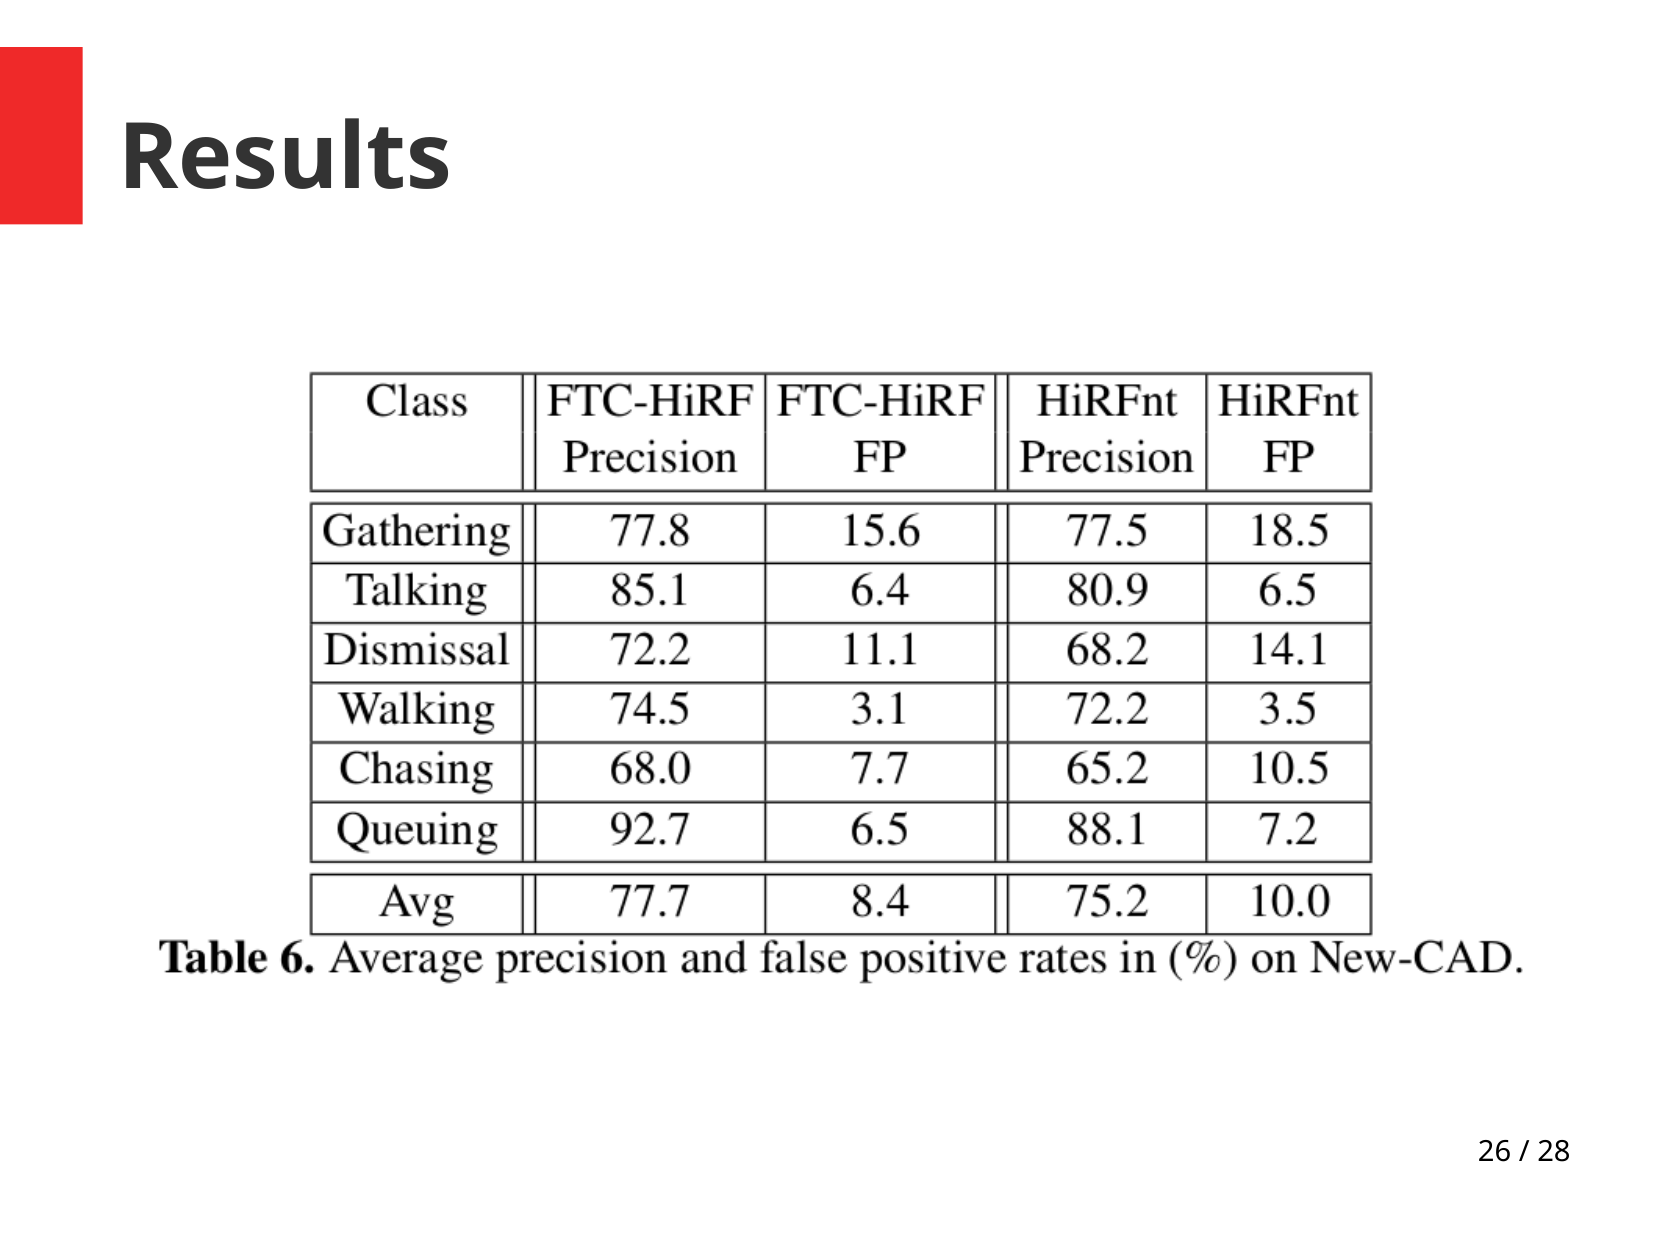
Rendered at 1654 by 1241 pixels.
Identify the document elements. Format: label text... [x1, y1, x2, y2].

title Results [118, 49, 1571, 257]
picture [141, 355, 1537, 1007]
